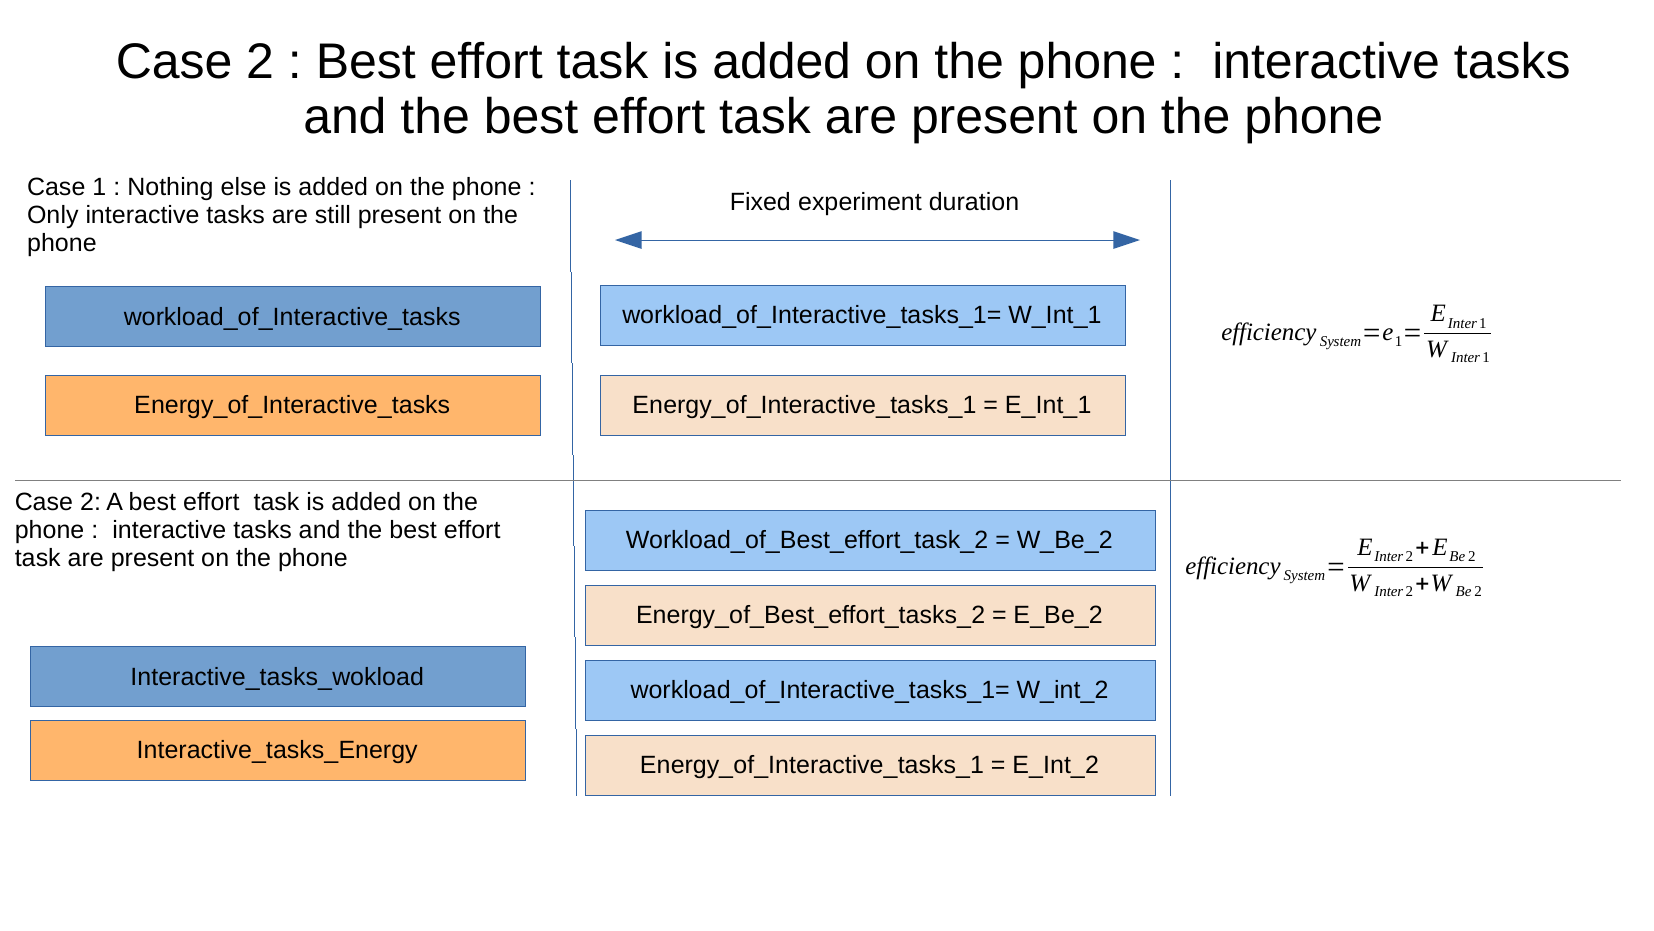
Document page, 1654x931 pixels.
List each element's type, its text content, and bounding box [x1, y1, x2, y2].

text_box Interactive_tasks_Energy [30, 720, 526, 781]
text_box Case 2: A best effort task is added on the phone : interactive tasks and the best effort task are present on the phone [0, 480, 543, 602]
text_box Interactive_tasks_wokload [30, 646, 526, 707]
text_box Energy_of_Best_effort_tasks_2 = E_Be_2 [585, 585, 1156, 646]
chart [1215, 300, 1499, 367]
text_box workload_of_Interactive_tasks_1= W_int_2 [585, 660, 1156, 721]
text_box Energy_of_Interactive_tasks_1 = E_Int_2 [585, 735, 1156, 796]
text_box Energy_of_Interactive_tasks [45, 375, 541, 436]
title Case 2 : Best effort task is added on the phone : interactive tasks and the best effort task are present on the phone [112, 27, 1576, 151]
text_box Case 1 : Nothing else is added on the phone : Only interactive tasks are still present on the phone [12, 165, 556, 287]
chart [1179, 533, 1490, 601]
text_box workload_of_Interactive_tasks_1= W_Int_1 [600, 285, 1126, 346]
text_box Energy_of_Interactive_tasks_1 = E_Int_1 [600, 375, 1126, 436]
text_box Workload_of_Best_effort_task_2 = W_Be_2 [585, 510, 1156, 571]
text_box Fixed experiment duration [715, 180, 1036, 223]
text_box workload_of_Interactive_tasks [45, 287, 541, 347]
